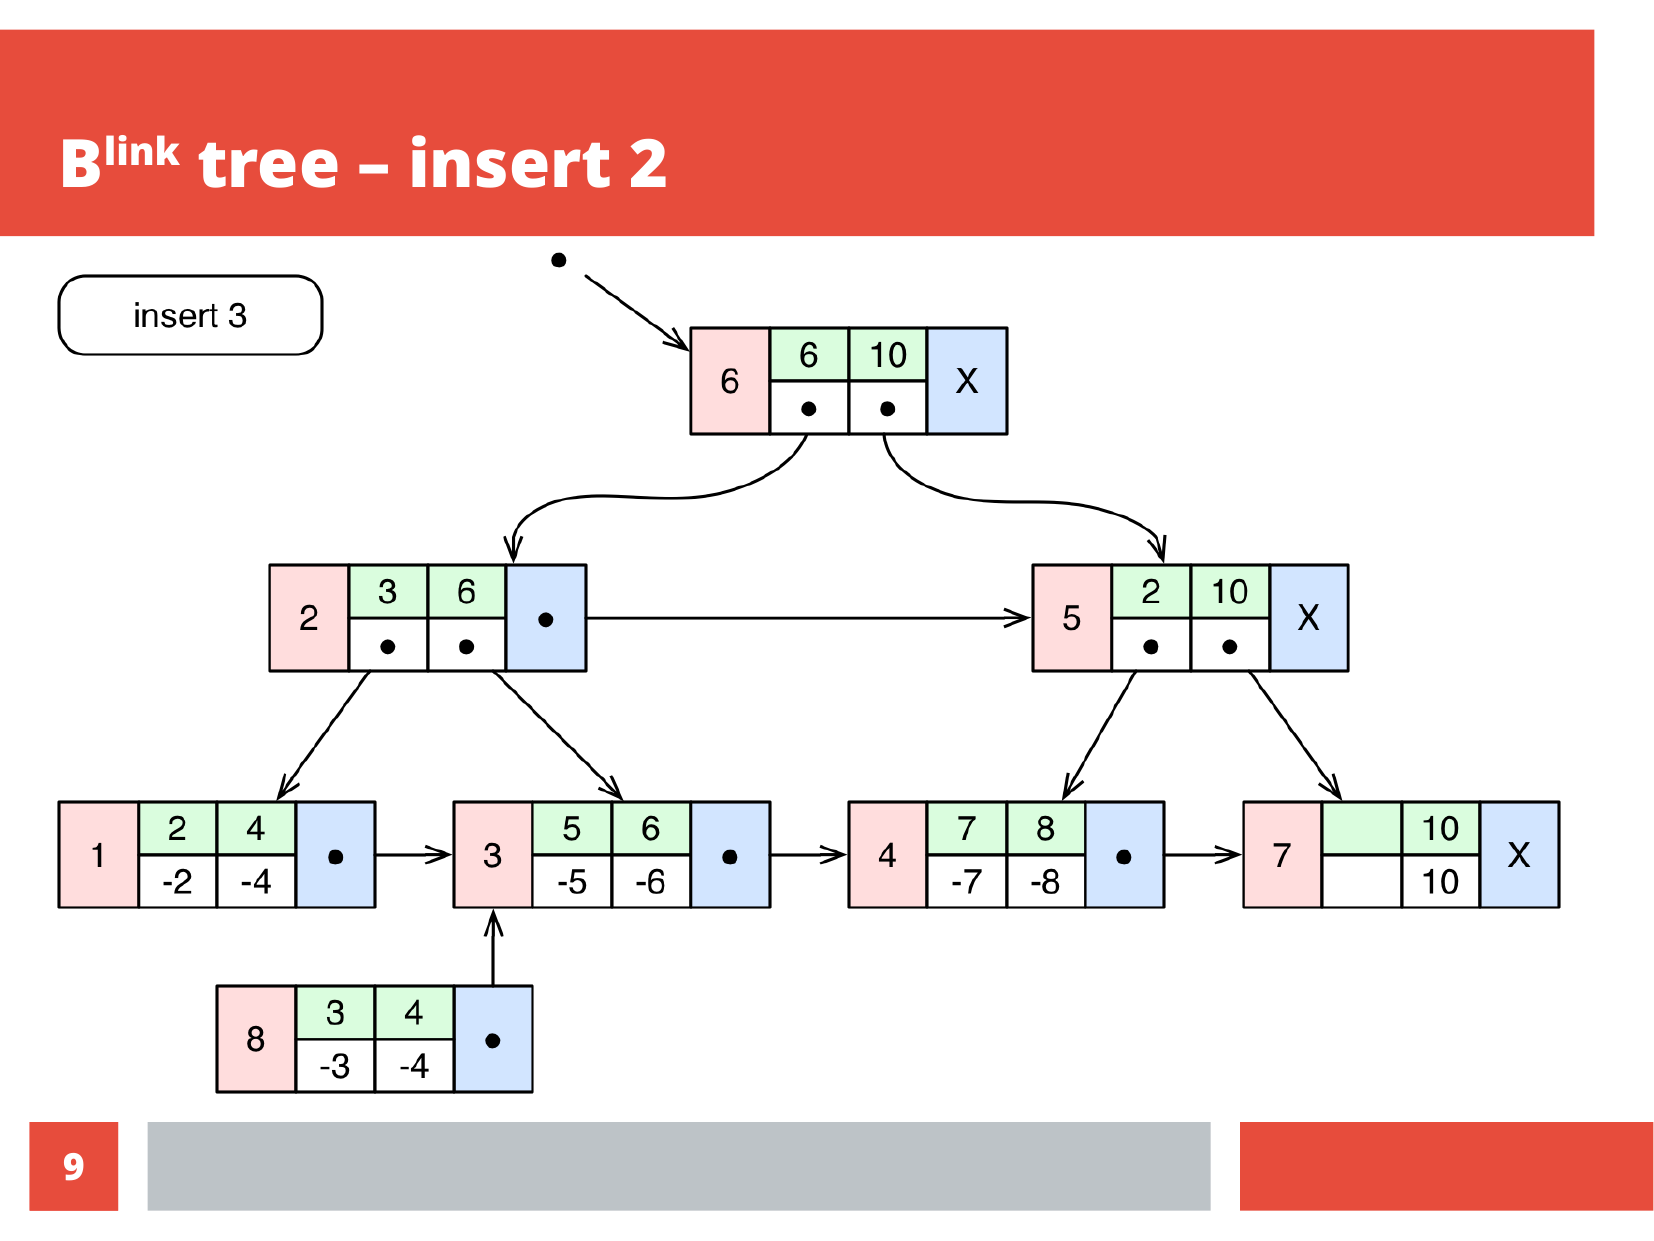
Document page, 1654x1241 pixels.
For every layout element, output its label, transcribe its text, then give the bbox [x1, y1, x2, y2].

title Blink tree – insert 2 [59, 59, 1595, 207]
picture [53, 223, 1564, 1097]
